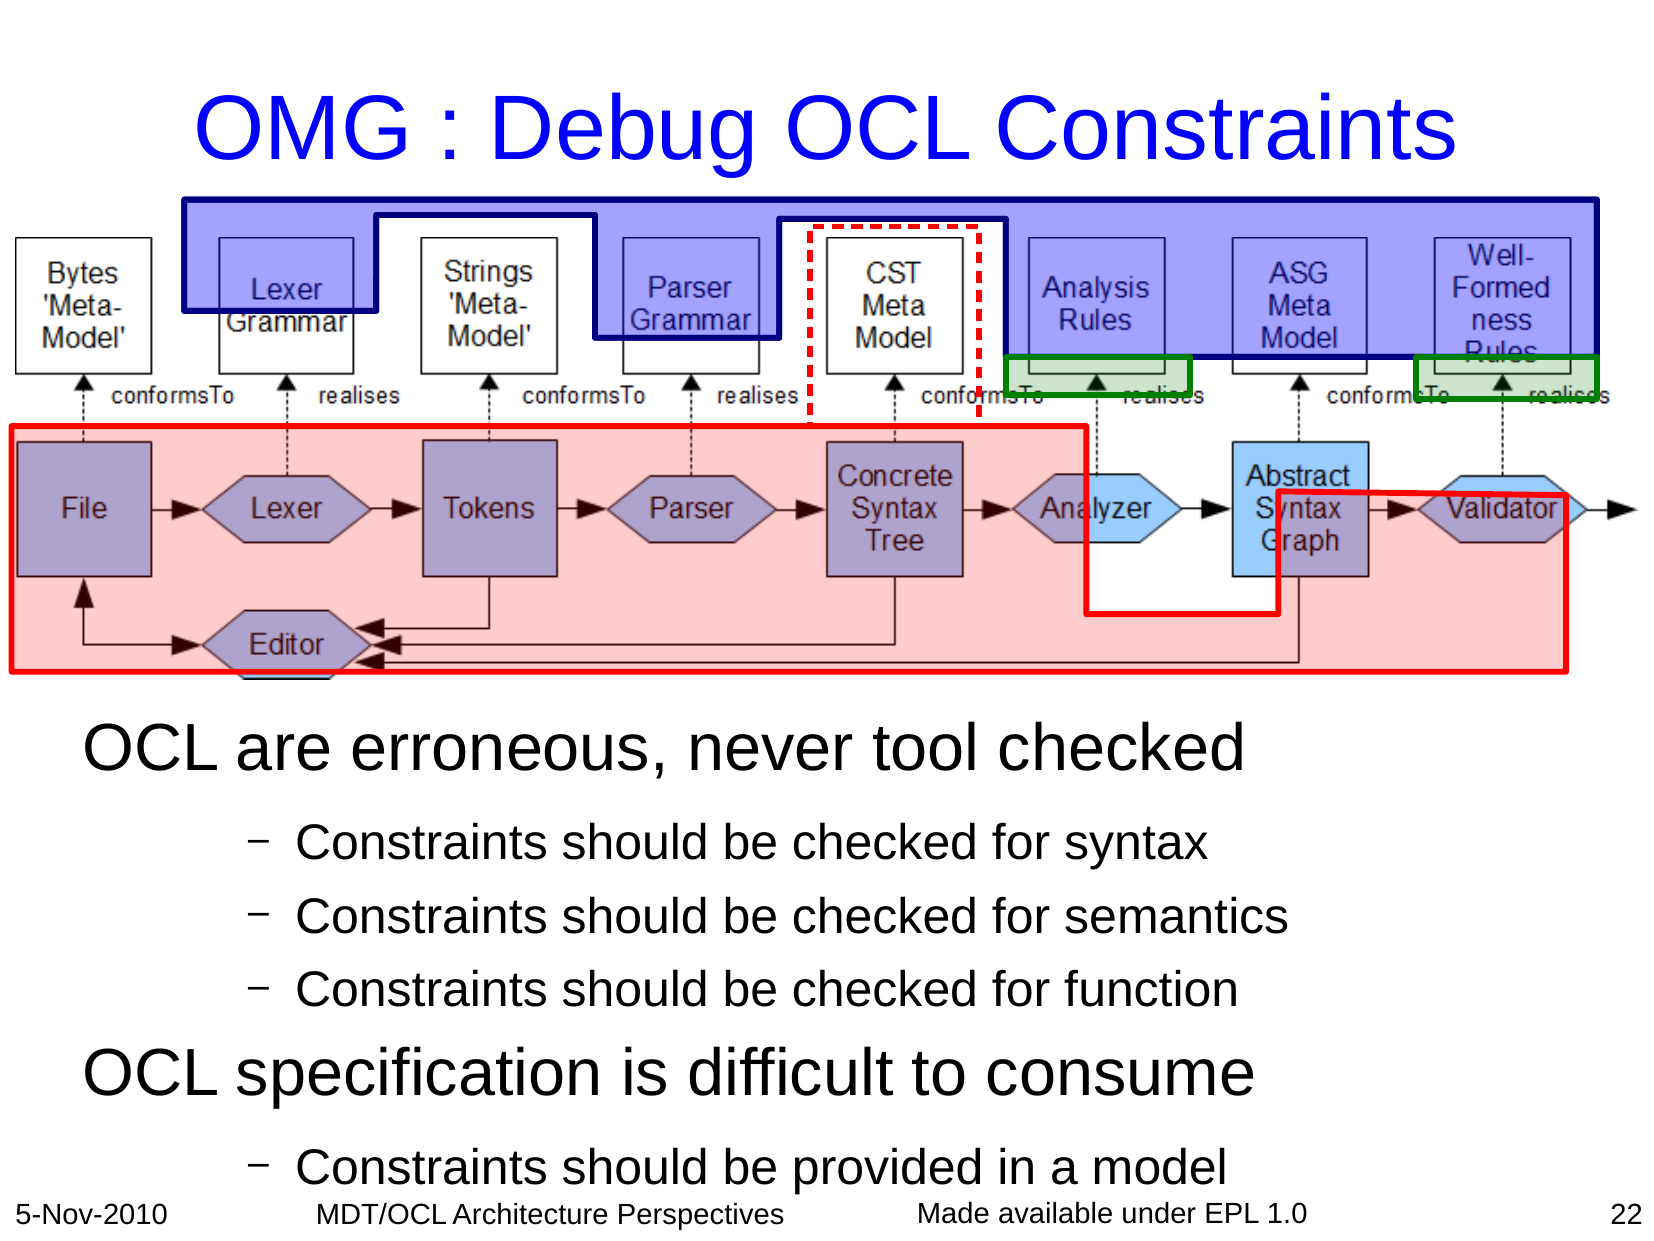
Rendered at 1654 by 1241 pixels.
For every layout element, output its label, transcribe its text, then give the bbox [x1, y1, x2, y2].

text_box [184, 199, 1597, 400]
picture [15, 237, 1638, 680]
picture [15, 237, 809, 426]
text_box [11, 226, 1567, 672]
title OMG : Debug OCL Constraints [82, 56, 1571, 200]
list OCL are erroneous, never tool checked Constraints should be checked for syntax Constraints should be checked for semantics Constraints should be checked for function OCL specification is difficult to consume Constraints should be provided in a model [82, 710, 1571, 1195]
